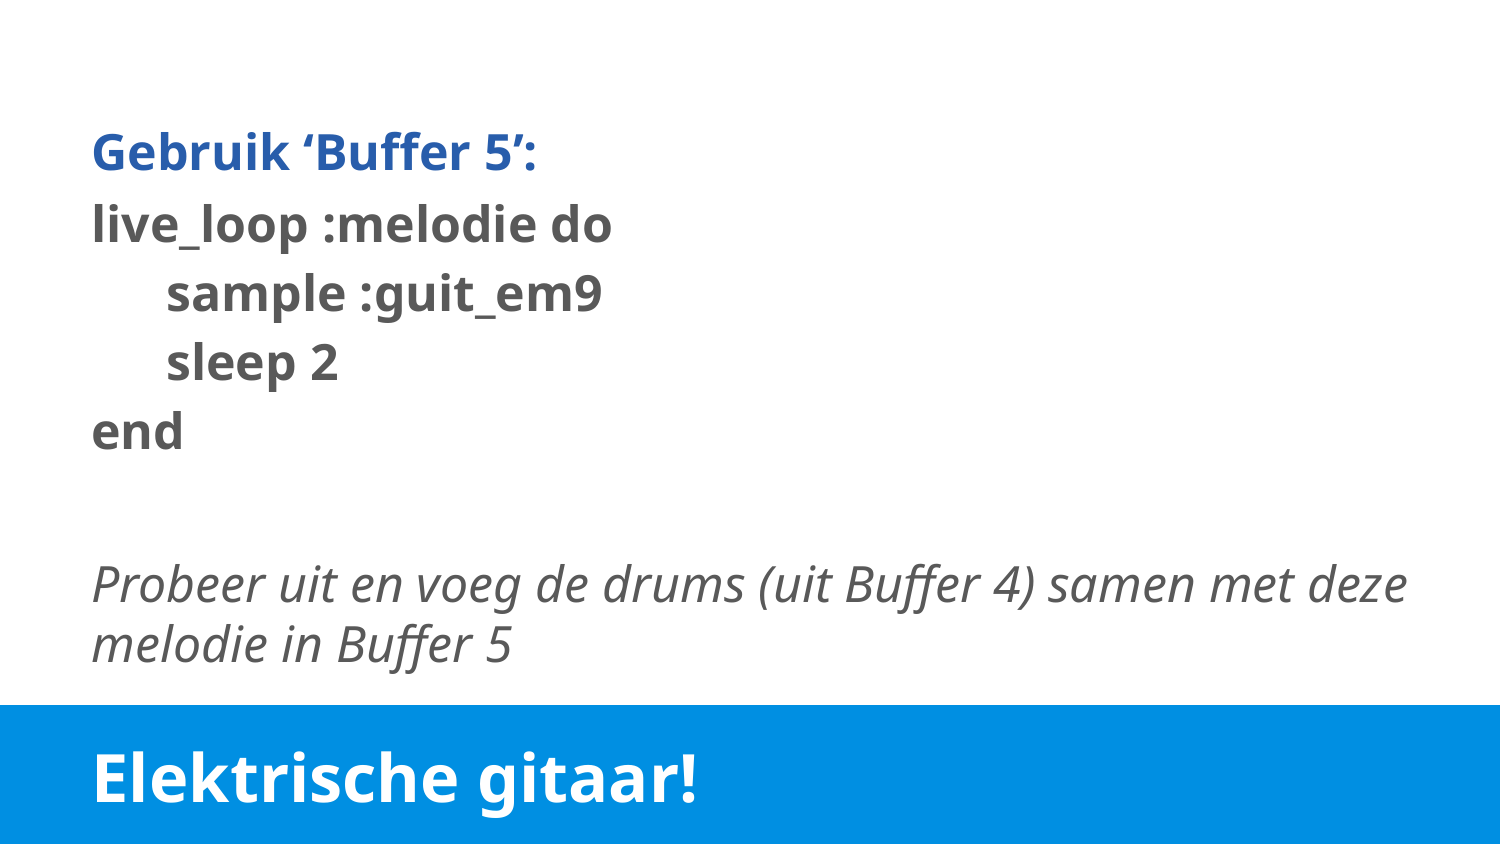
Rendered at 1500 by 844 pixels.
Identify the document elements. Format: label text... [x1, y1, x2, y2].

title Elektrische gitaar! [76, 721, 1500, 828]
subtitle Gebruik ‘Buffer 5’: [76, 75, 1438, 152]
list live_loop :melodie do sample :guit_em9 sleep 2 end Probeer uit en voeg de drums (uit Buffer 4) samen met deze melodie in Buffer 5 [76, 168, 1500, 500]
picture [0, 705, 1500, 844]
